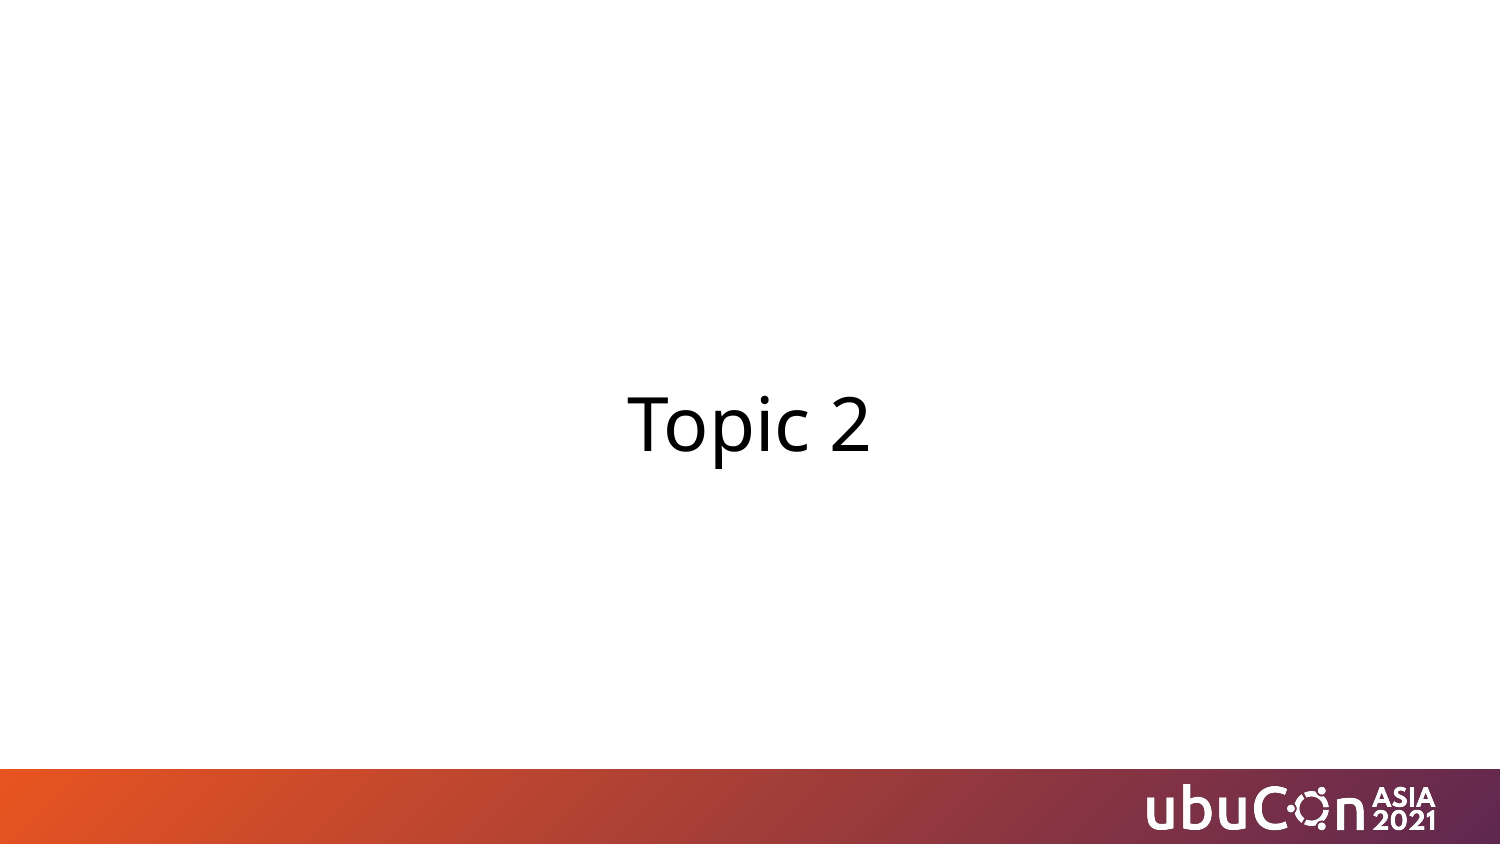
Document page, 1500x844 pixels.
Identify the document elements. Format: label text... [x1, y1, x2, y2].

title Topic 2 [51, 352, 1449, 491]
text_box [0, 769, 1500, 844]
picture [1137, 784, 1449, 834]
